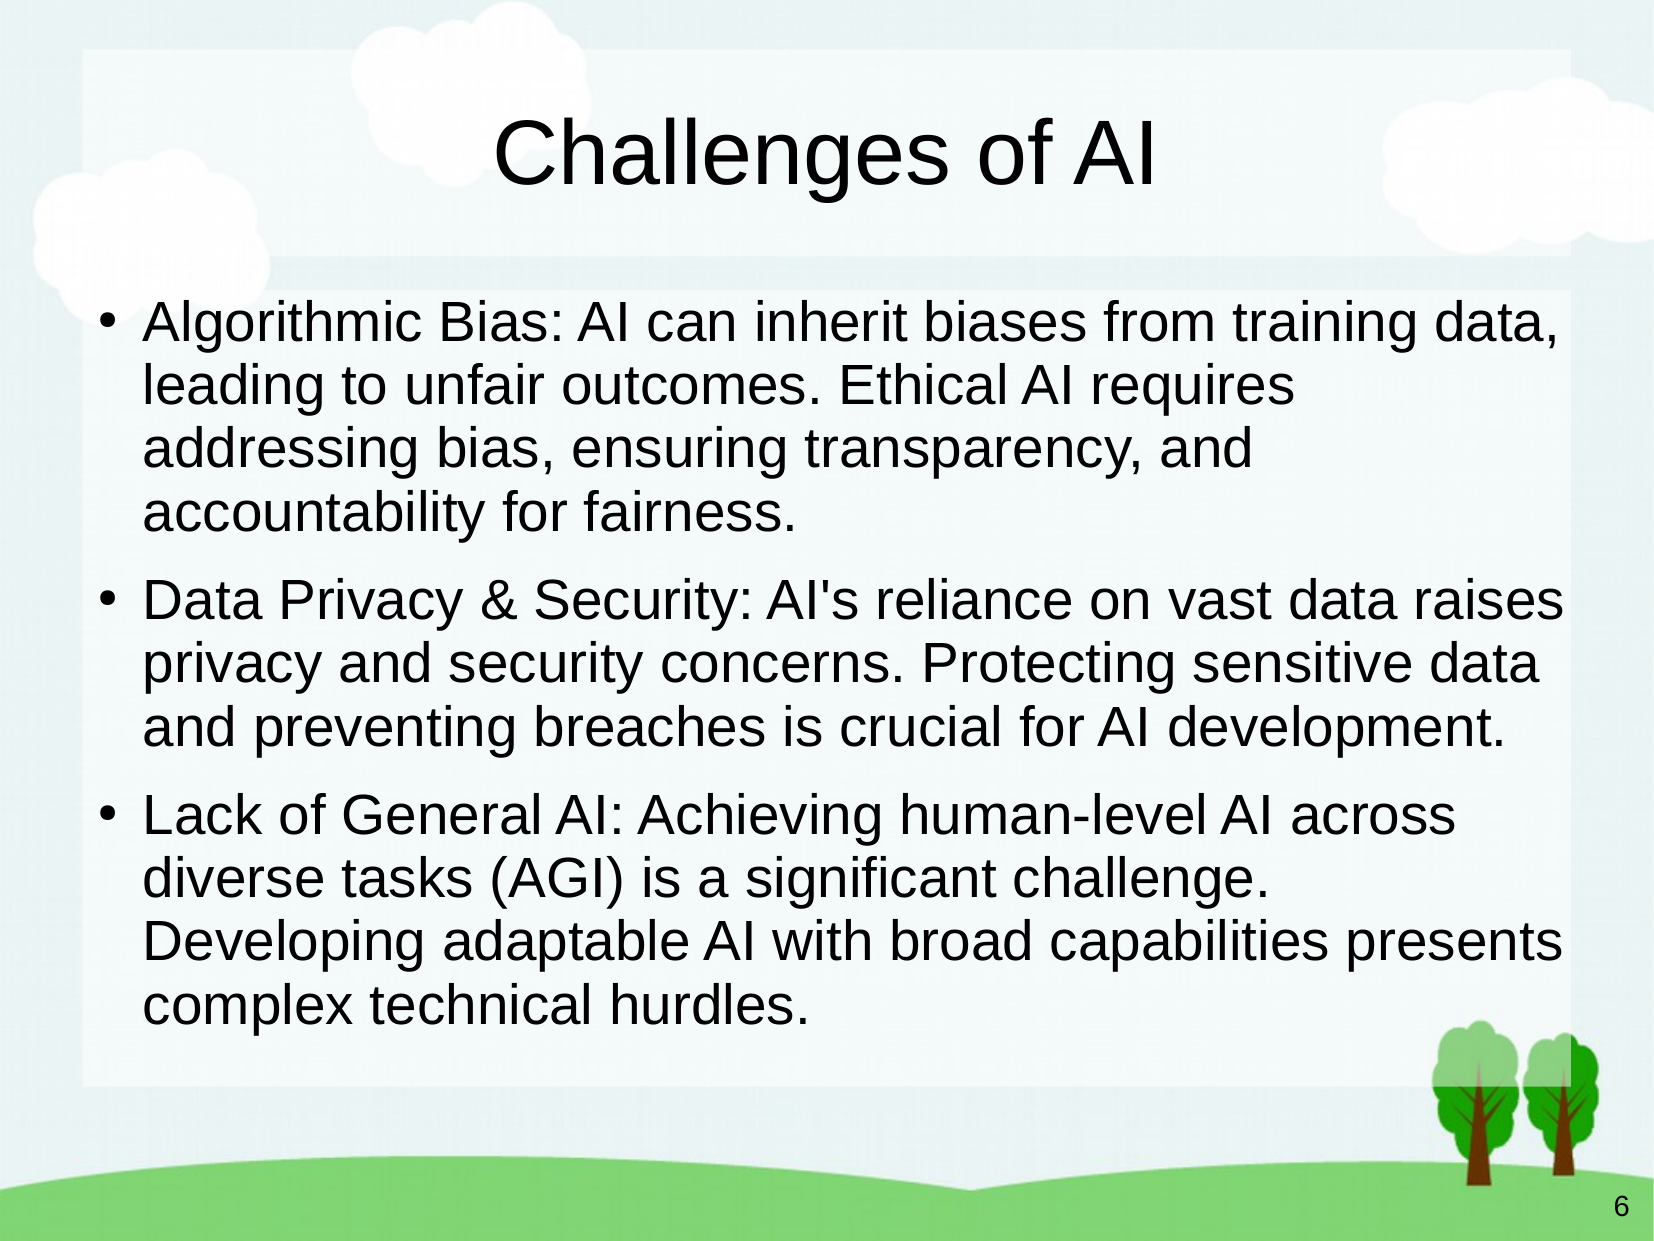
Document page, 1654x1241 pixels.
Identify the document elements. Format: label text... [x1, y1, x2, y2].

title Challenges of AI [82, 49, 1571, 257]
list Algorithmic Bias: AI can inherit biases from training data, leading to unfair outcomes. Ethical AI requires addressing bias, ensuring transparency, and accountability for fairness. Data Privacy & Security: AI's reliance on vast data raises privacy and security concerns. Protecting sensitive data and preventing breaches is crucial for AI development. Lack of General AI: Achieving human-level AI across diverse tasks (AGI) is a significant challenge. Developing adaptable AI with broad capabilities presents complex technical hurdles. [82, 290, 1571, 1087]
picture [0, 0, 1654, 1241]
